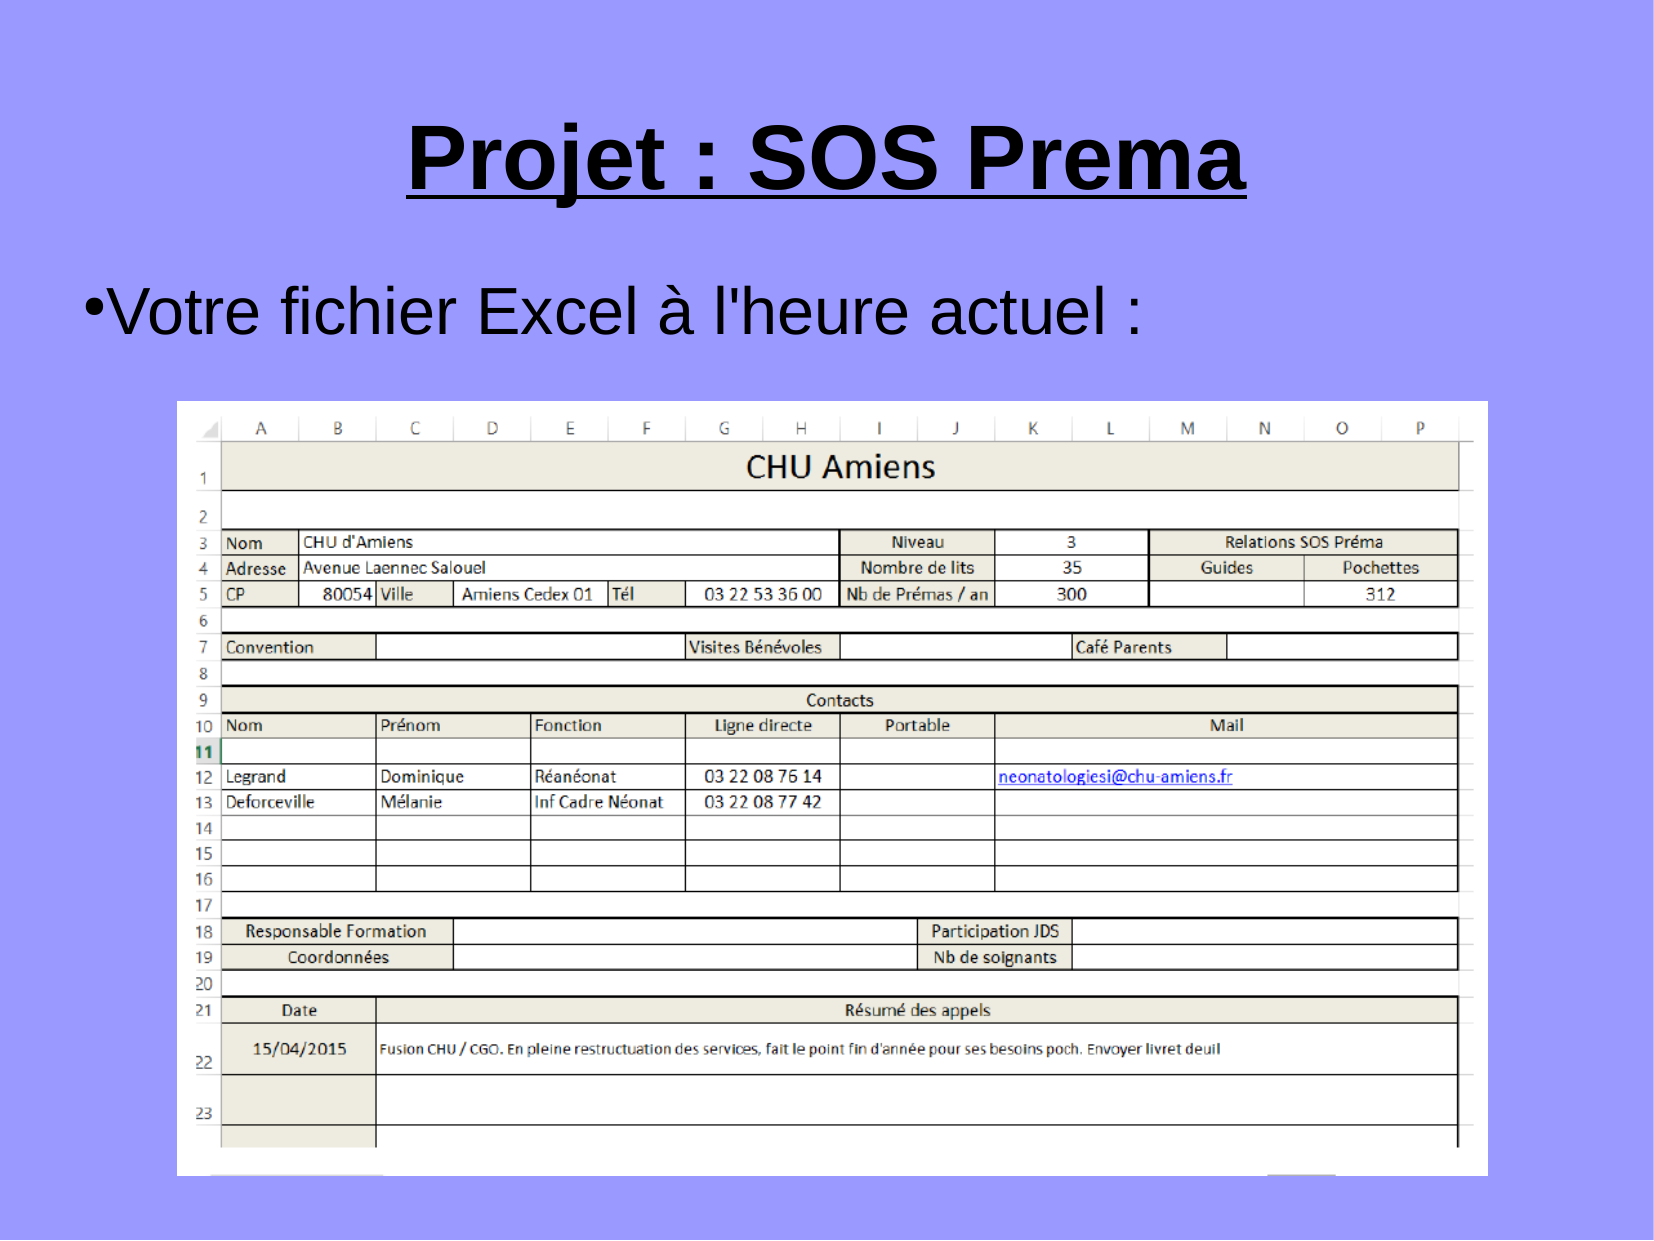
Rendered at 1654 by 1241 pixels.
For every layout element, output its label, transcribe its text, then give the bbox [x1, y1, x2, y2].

title Projet : SOS Prema [82, 49, 1571, 257]
list Votre fichier Excel à l'heure actuel : [82, 268, 1571, 1087]
picture [177, 1087, 1488, 1176]
